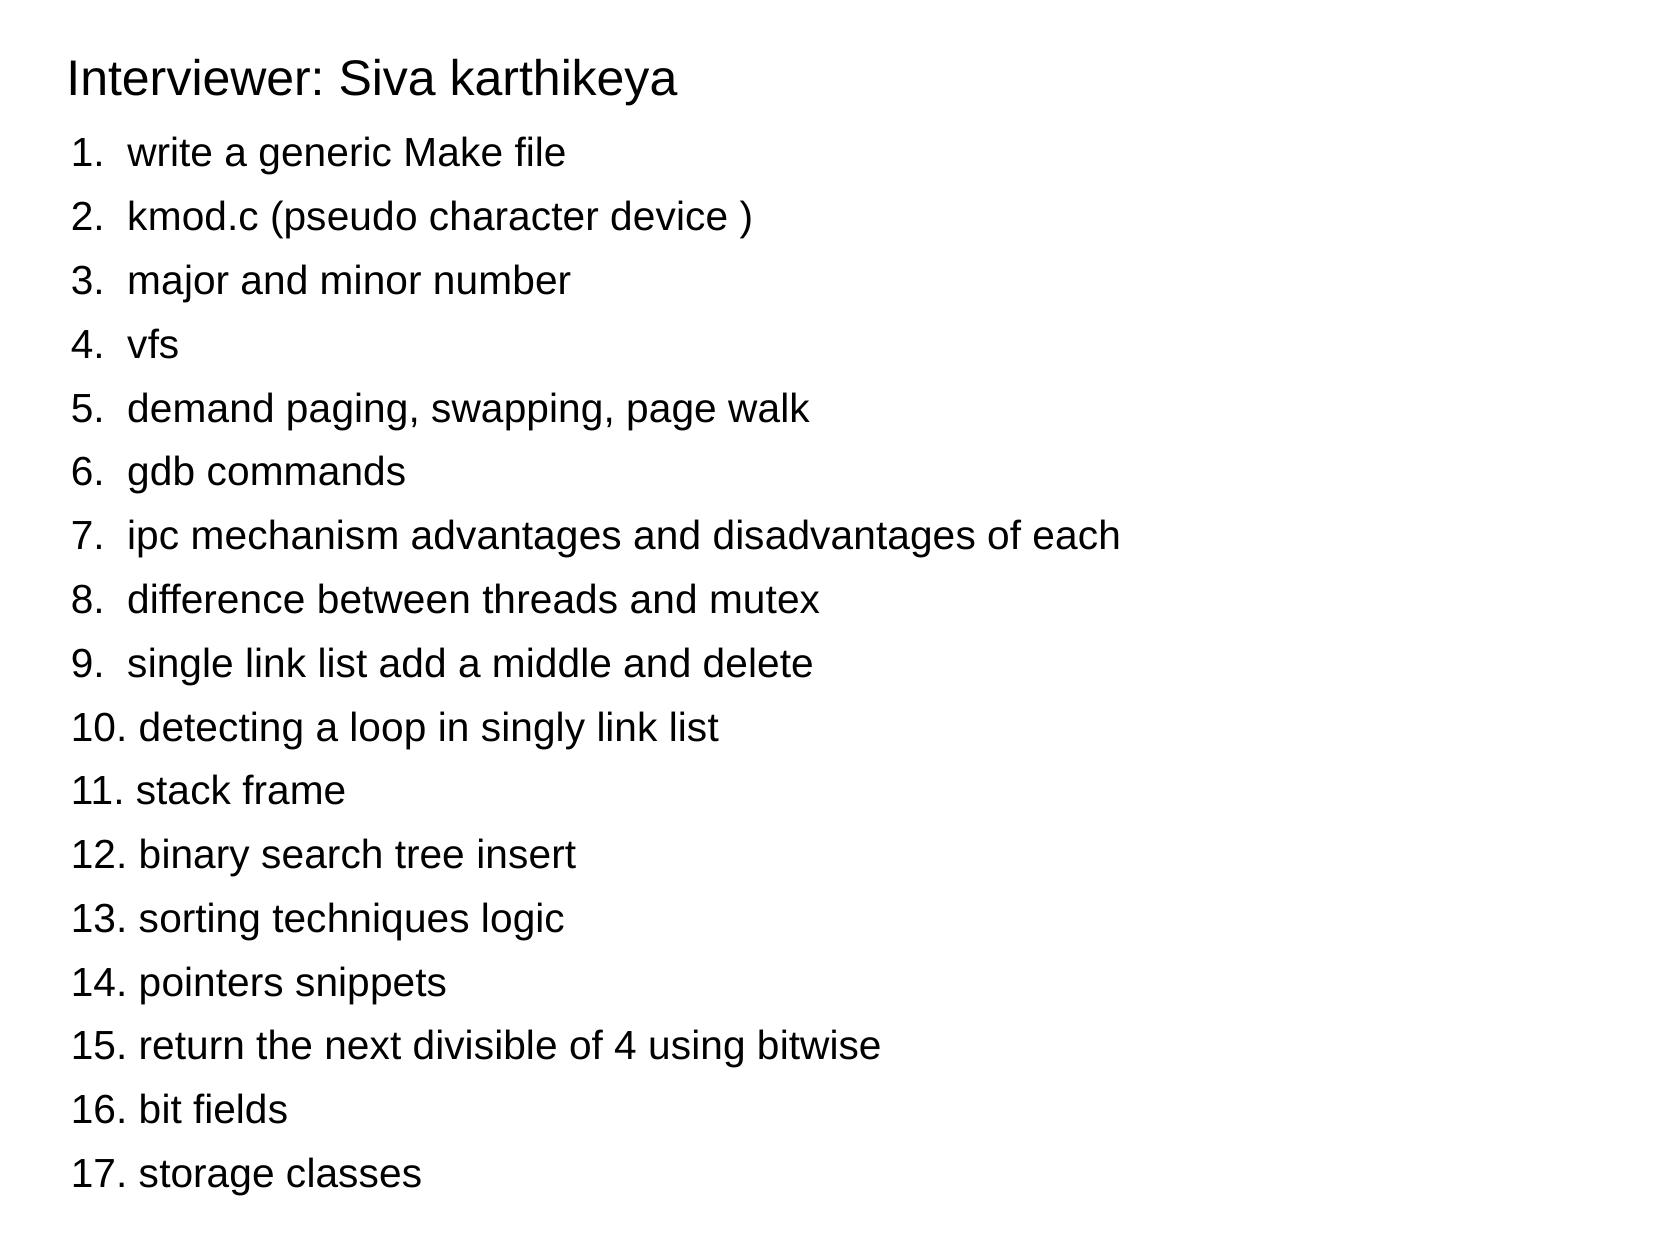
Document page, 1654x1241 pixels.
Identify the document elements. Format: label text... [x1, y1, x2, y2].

title Interviewer: Siva karthikeya [11, 25, 733, 130]
list 1. write a generic Make file 2. kmod.c (pseudo character device ) 3. major and minor number 4. vfs 5. demand paging, swapping, page walk 6. gdb commands 7. ipc mechanism advantages and disadvantages of each 8. difference between threads and mutex 9. single link list add a middle and delete 10. detecting a loop in singly link list 11. stack frame 12. binary search tree insert 13. sorting techniques logic 14. pointers snippets 15. return the next divisible of 4 using bitwise 16. bit fields 17. storage classes [70, 129, 1559, 1205]
